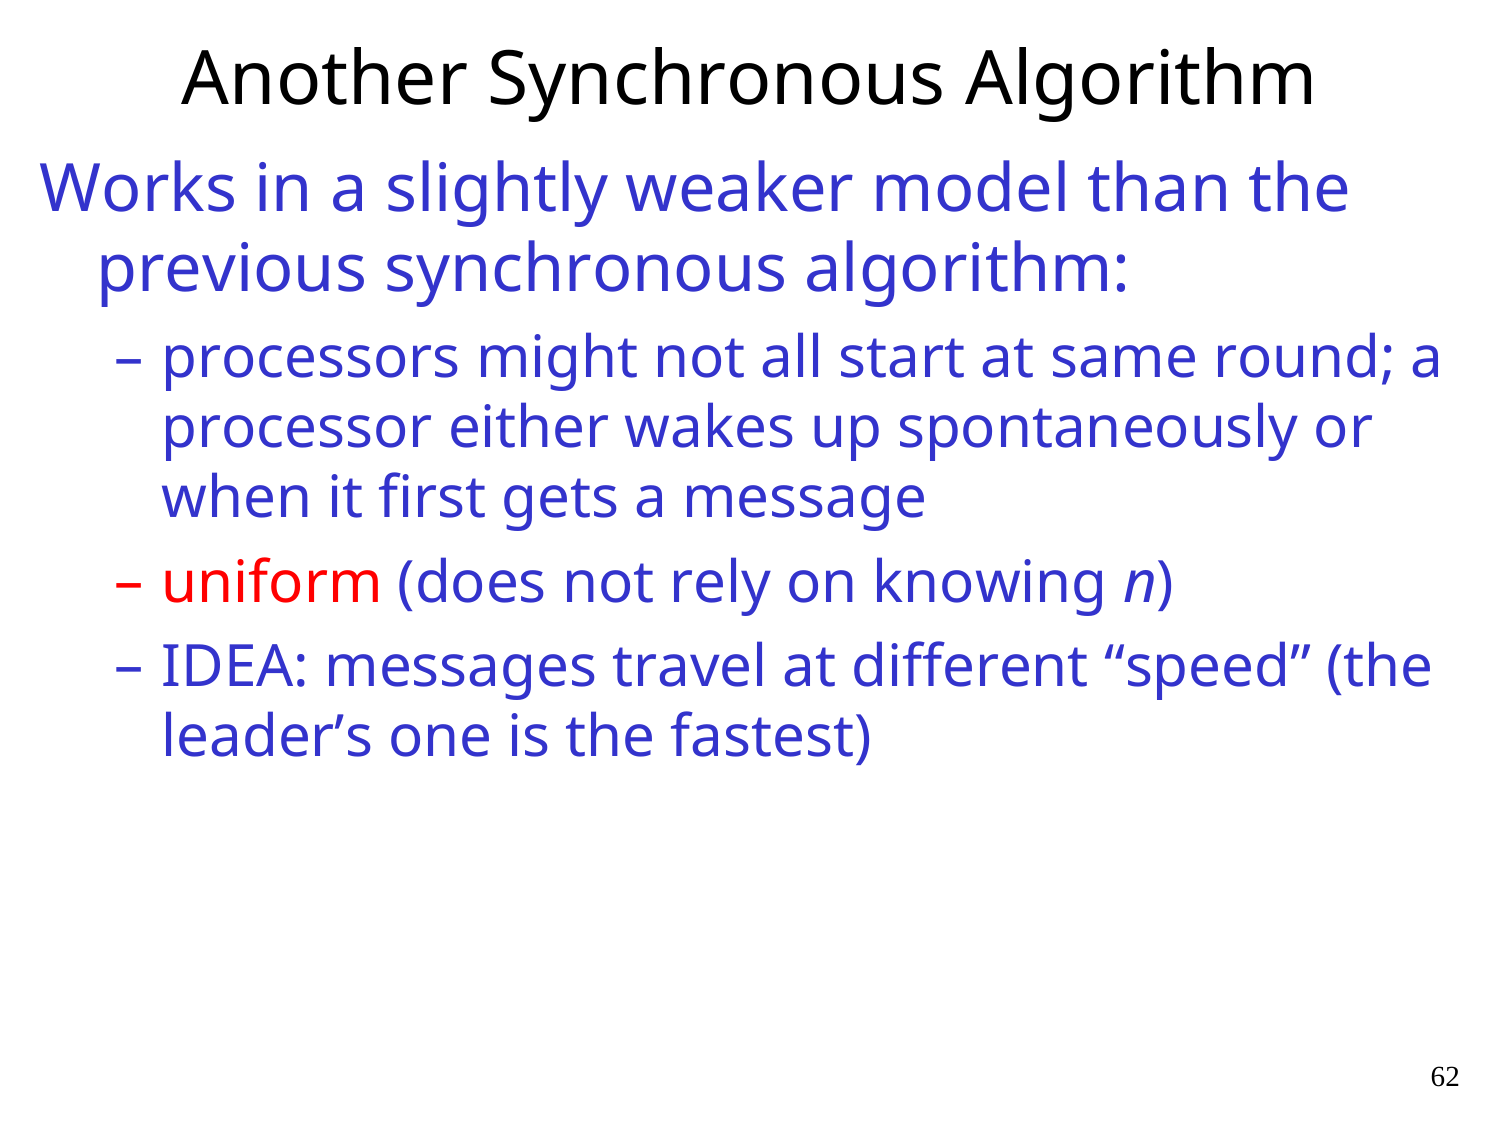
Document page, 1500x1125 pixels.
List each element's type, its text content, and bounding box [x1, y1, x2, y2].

list Works in a slightly weaker model than the previous synchronous algorithm: processors might not all start at same round; a processor either wakes up spontaneously or when it first gets a message uniform (does not rely on knowing n) IDEA: messages travel at different “speed” (the leader’s one is the fastest) [24, 137, 1476, 1038]
text_box <number> [1162, 1049, 1476, 1101]
title Another Synchronous Algorithm [24, 24, 1476, 126]
